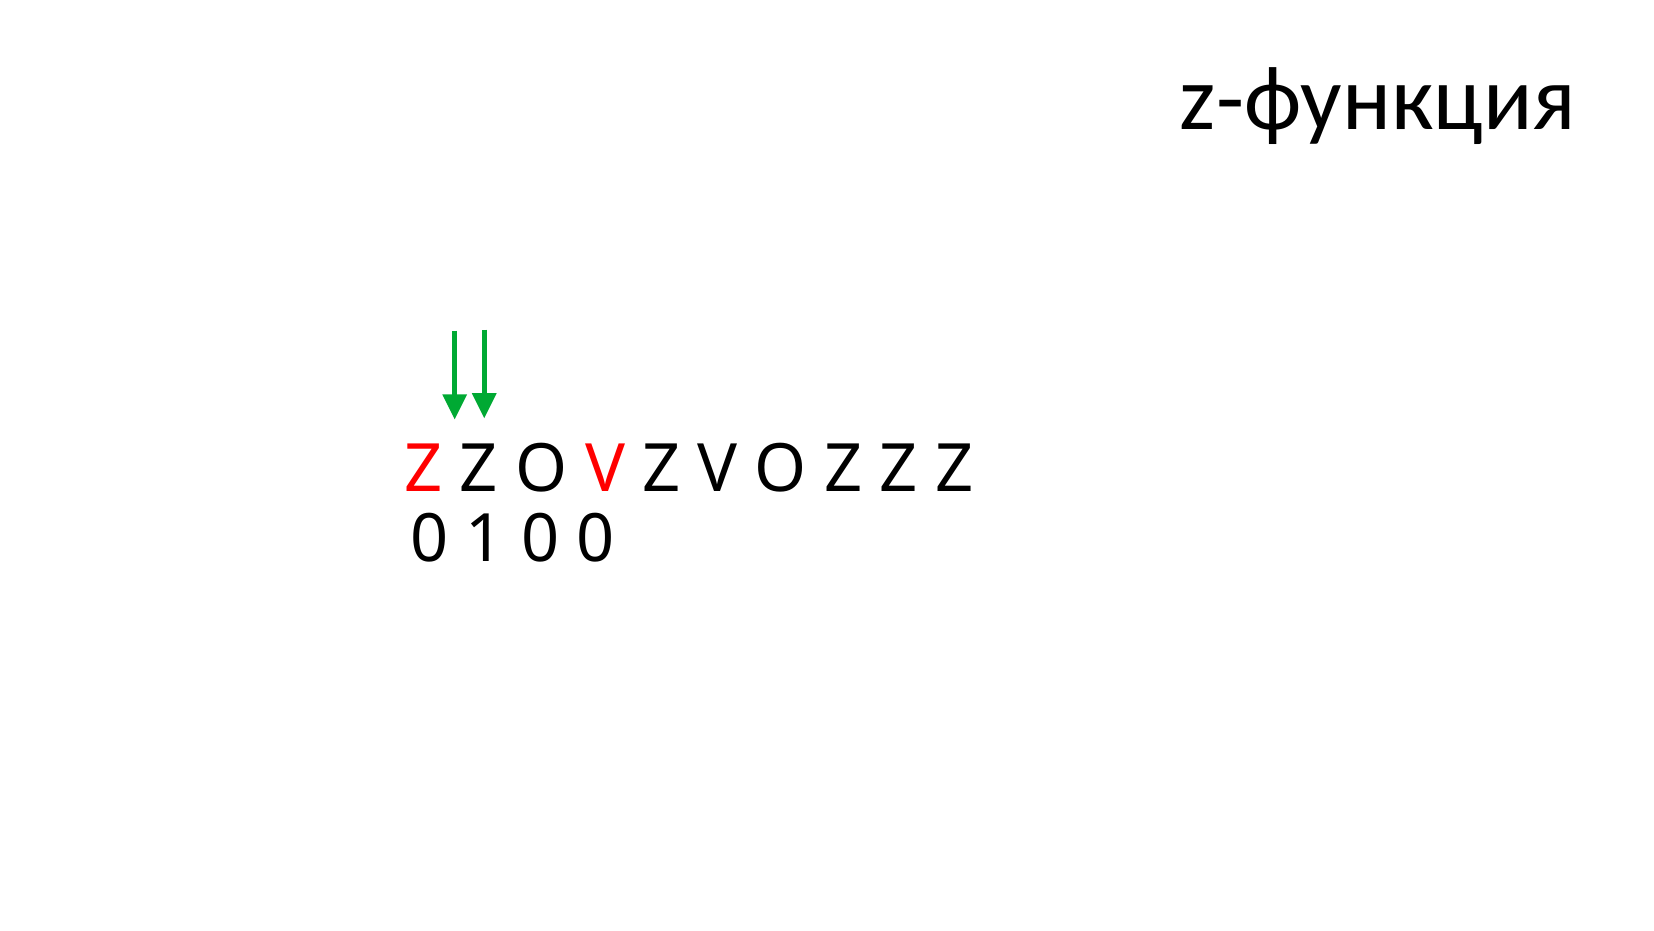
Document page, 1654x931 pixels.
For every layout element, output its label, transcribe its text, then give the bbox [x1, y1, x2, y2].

text_box Z Z O V Z V O Z Z Z [389, 412, 1054, 511]
text_box 0 1 0 0 [395, 483, 659, 582]
title z-функция [88, 29, 1577, 185]
